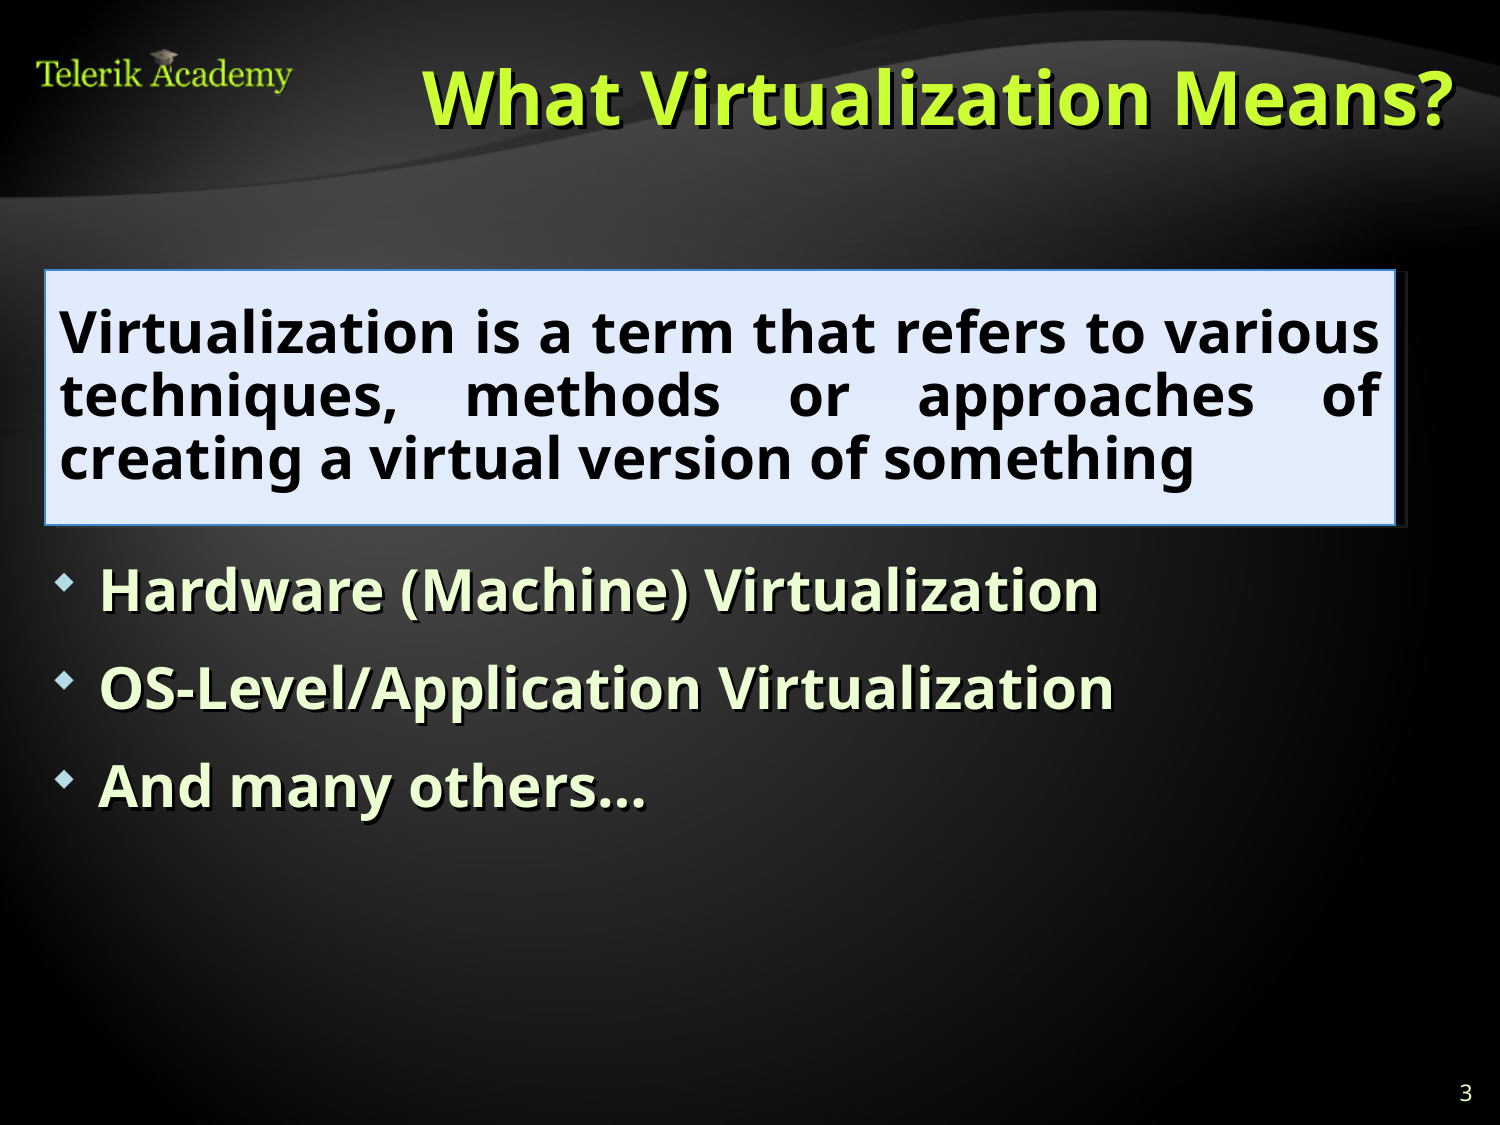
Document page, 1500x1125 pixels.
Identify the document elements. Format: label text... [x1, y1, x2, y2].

text_box <number> [1412, 1074, 1488, 1113]
picture [0, 0, 1500, 1125]
list Hardware (Machine) Virtualization OS-Level/Application Virtualization And many others… [37, 541, 1463, 886]
text_box Virtualization is a term that refers to various techniques, methods or approaches of creating a virtual version of something [45, 270, 1396, 526]
title What Virtualization Means? [119, 29, 1470, 168]
